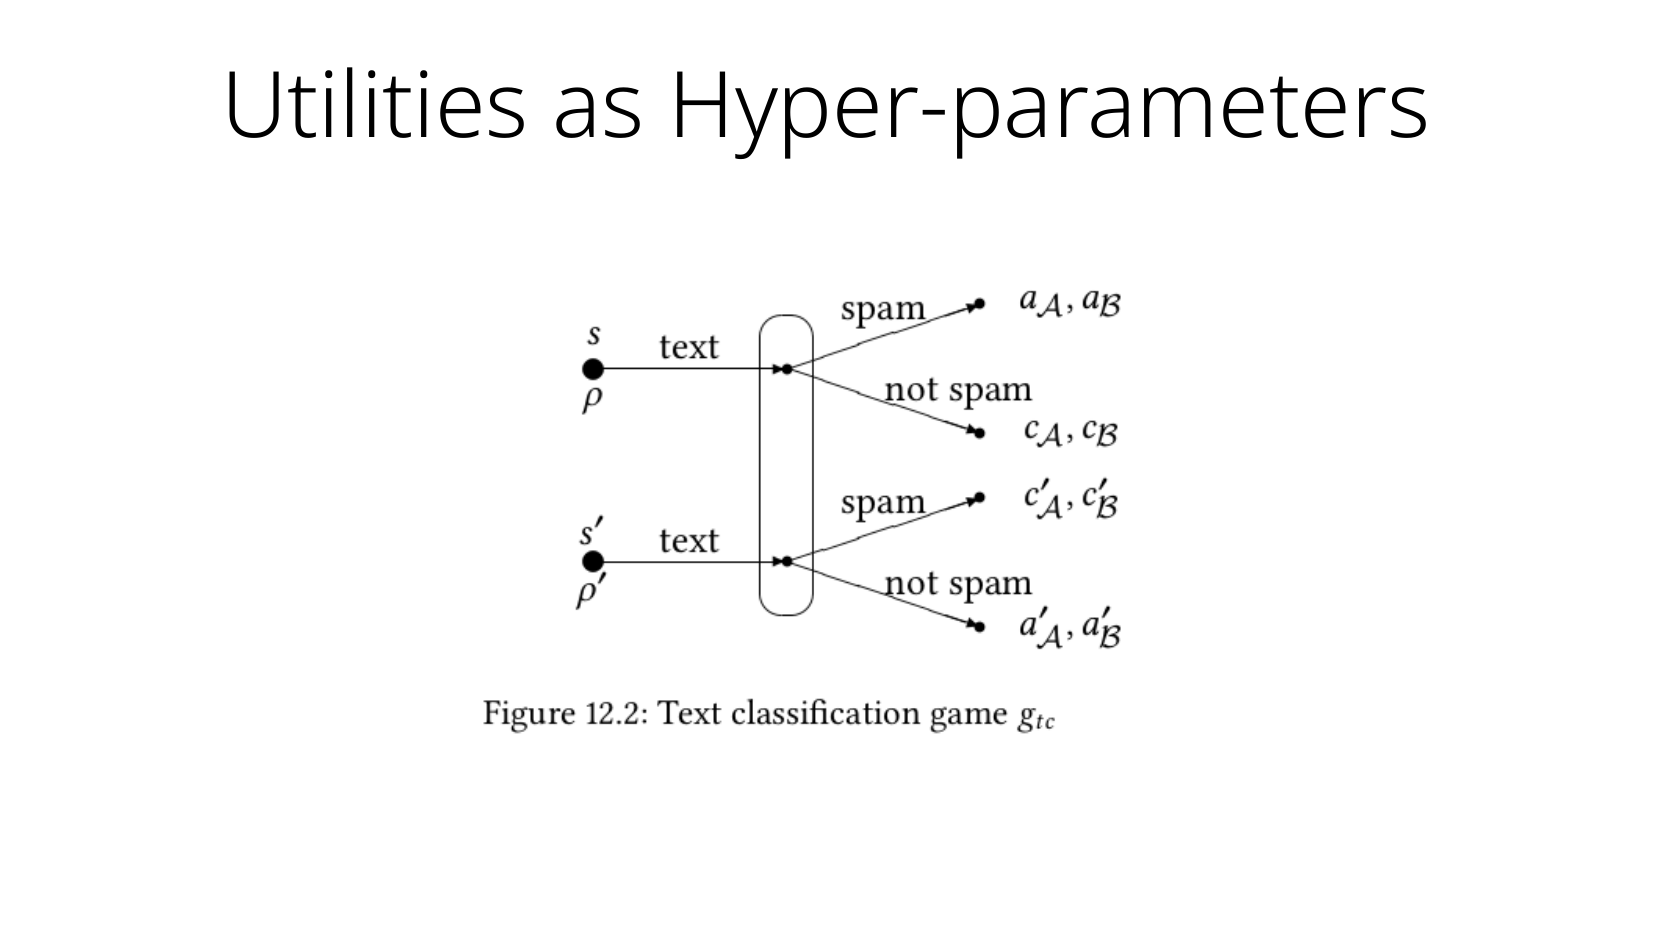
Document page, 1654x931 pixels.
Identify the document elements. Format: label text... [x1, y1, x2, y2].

picture [440, 271, 1163, 758]
title Utilities as Hyper-parameters [82, 37, 1571, 193]
